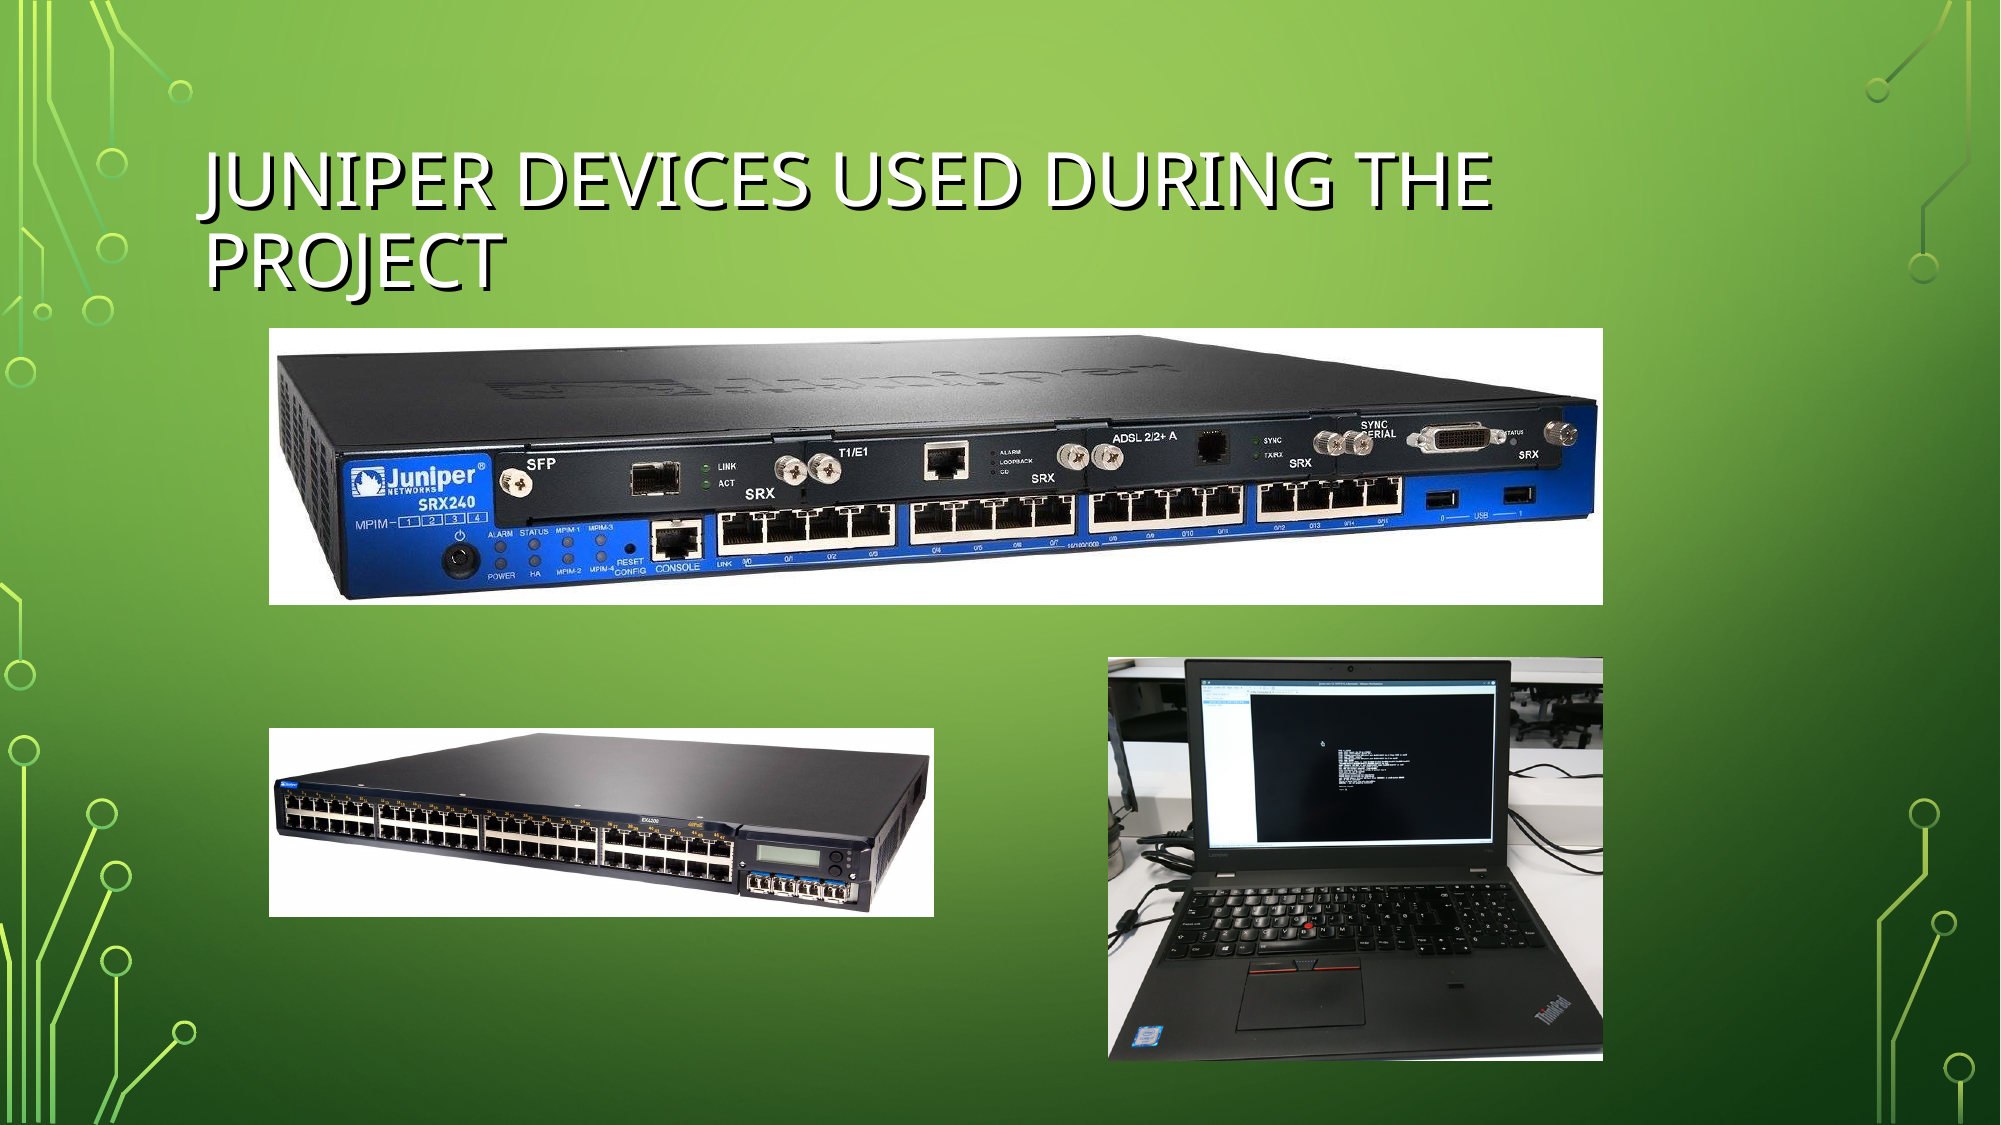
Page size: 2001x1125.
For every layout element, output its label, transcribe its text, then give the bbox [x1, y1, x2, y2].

picture [269, 728, 934, 917]
title Juniper devices used during the project [187, 101, 1813, 344]
picture [1108, 657, 1603, 1061]
picture [269, 329, 1603, 605]
